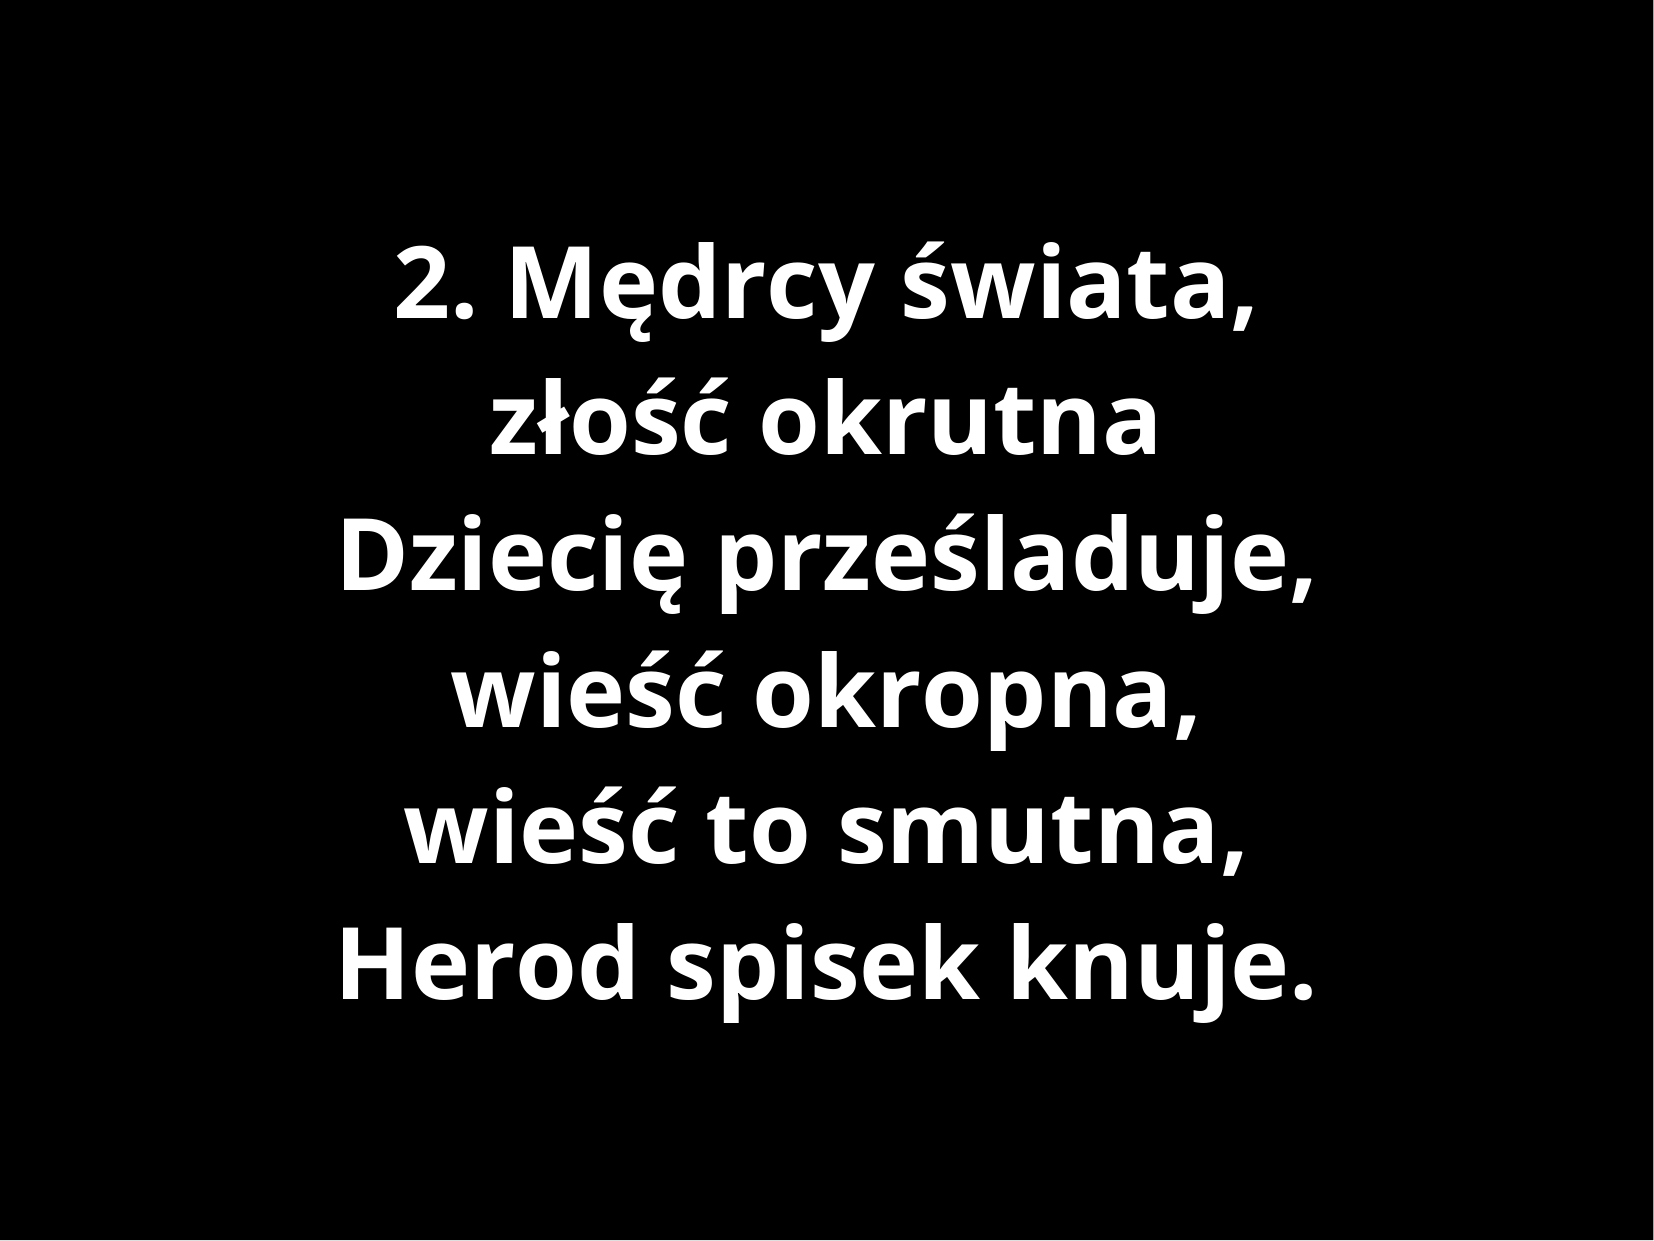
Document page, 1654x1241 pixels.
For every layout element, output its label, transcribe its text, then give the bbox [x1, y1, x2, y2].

title 2. Mędrcy świata, złość okrutna Dziecię prześladuje, wieść okropna, wieść to smutna, Herod spisek knuje. [0, 0, 1654, 1241]
